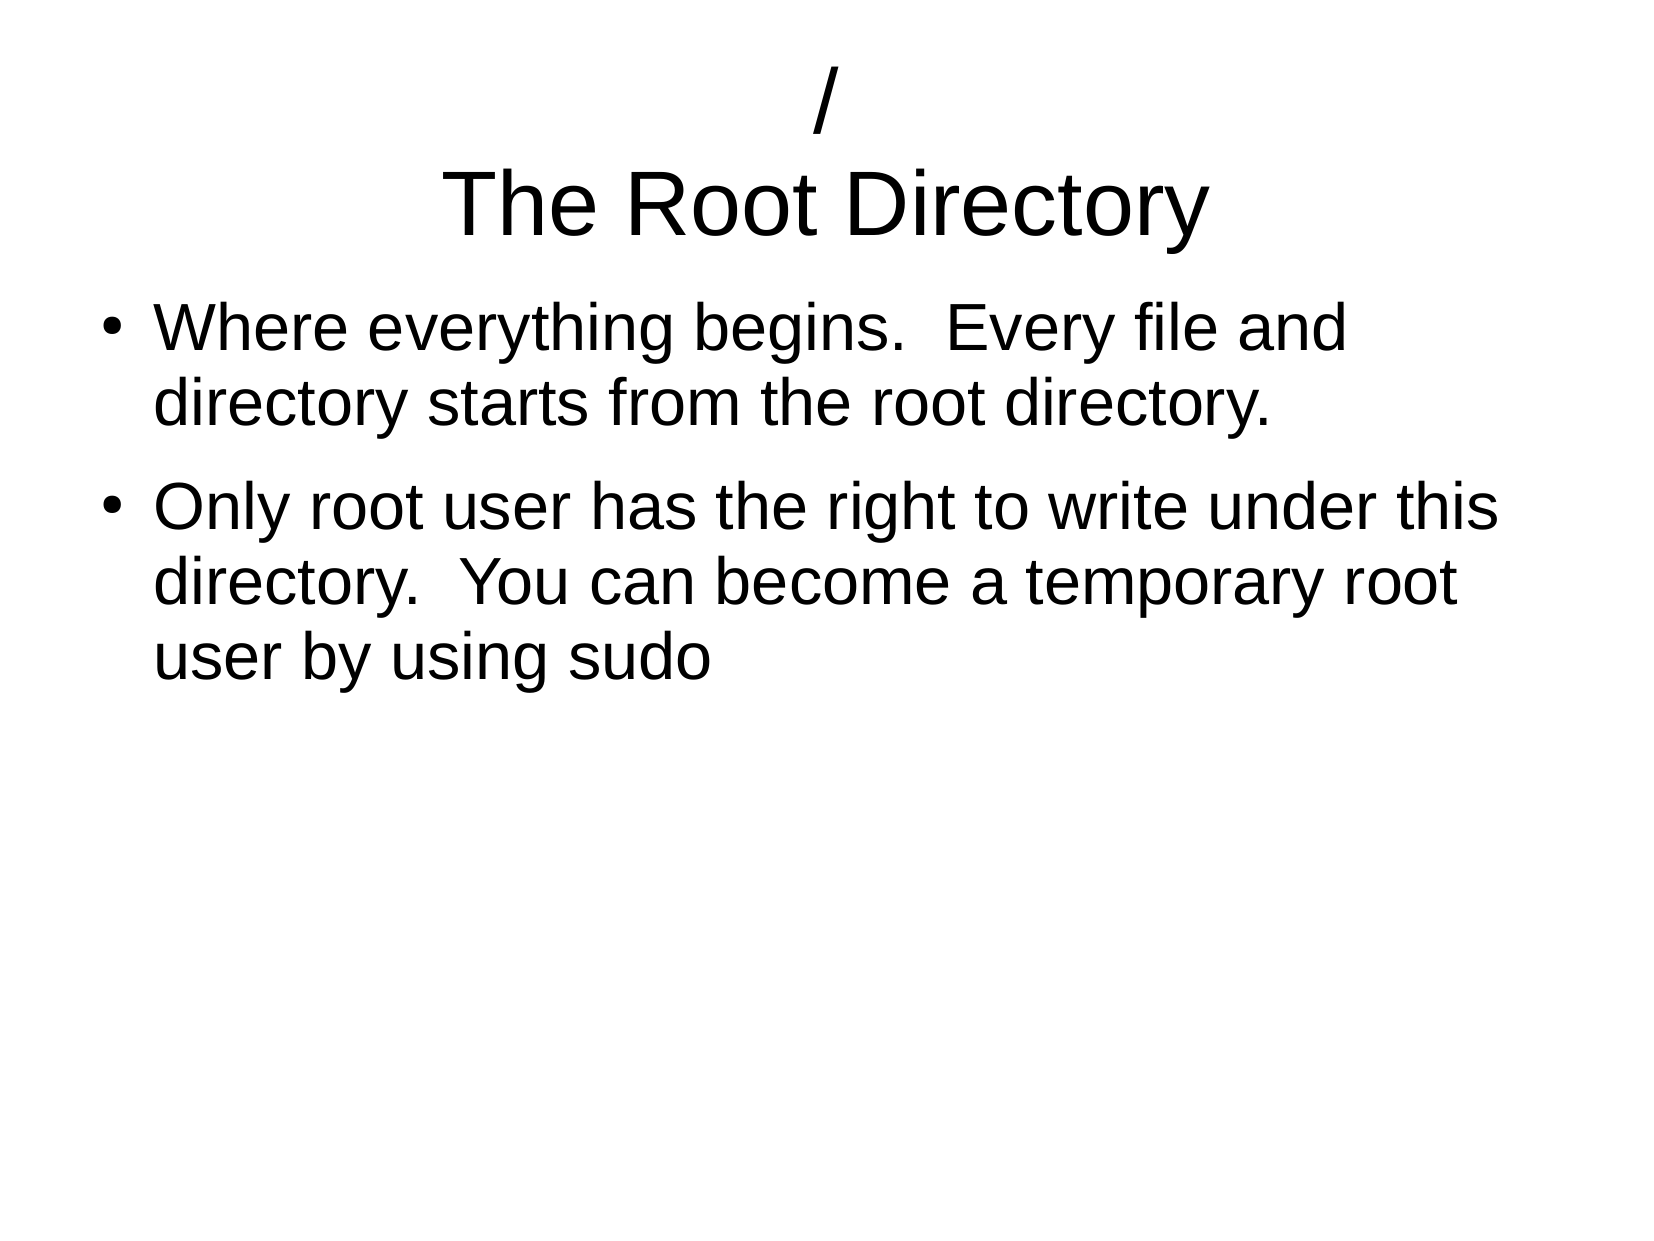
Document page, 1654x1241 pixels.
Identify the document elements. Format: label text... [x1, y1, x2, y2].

list Where everything begins. Every file and directory starts from the root directory. Only root user has the right to write under this directory. You can become a temporary root user by using sudo [82, 290, 1571, 1010]
title / The Root Directory [82, 49, 1571, 257]
